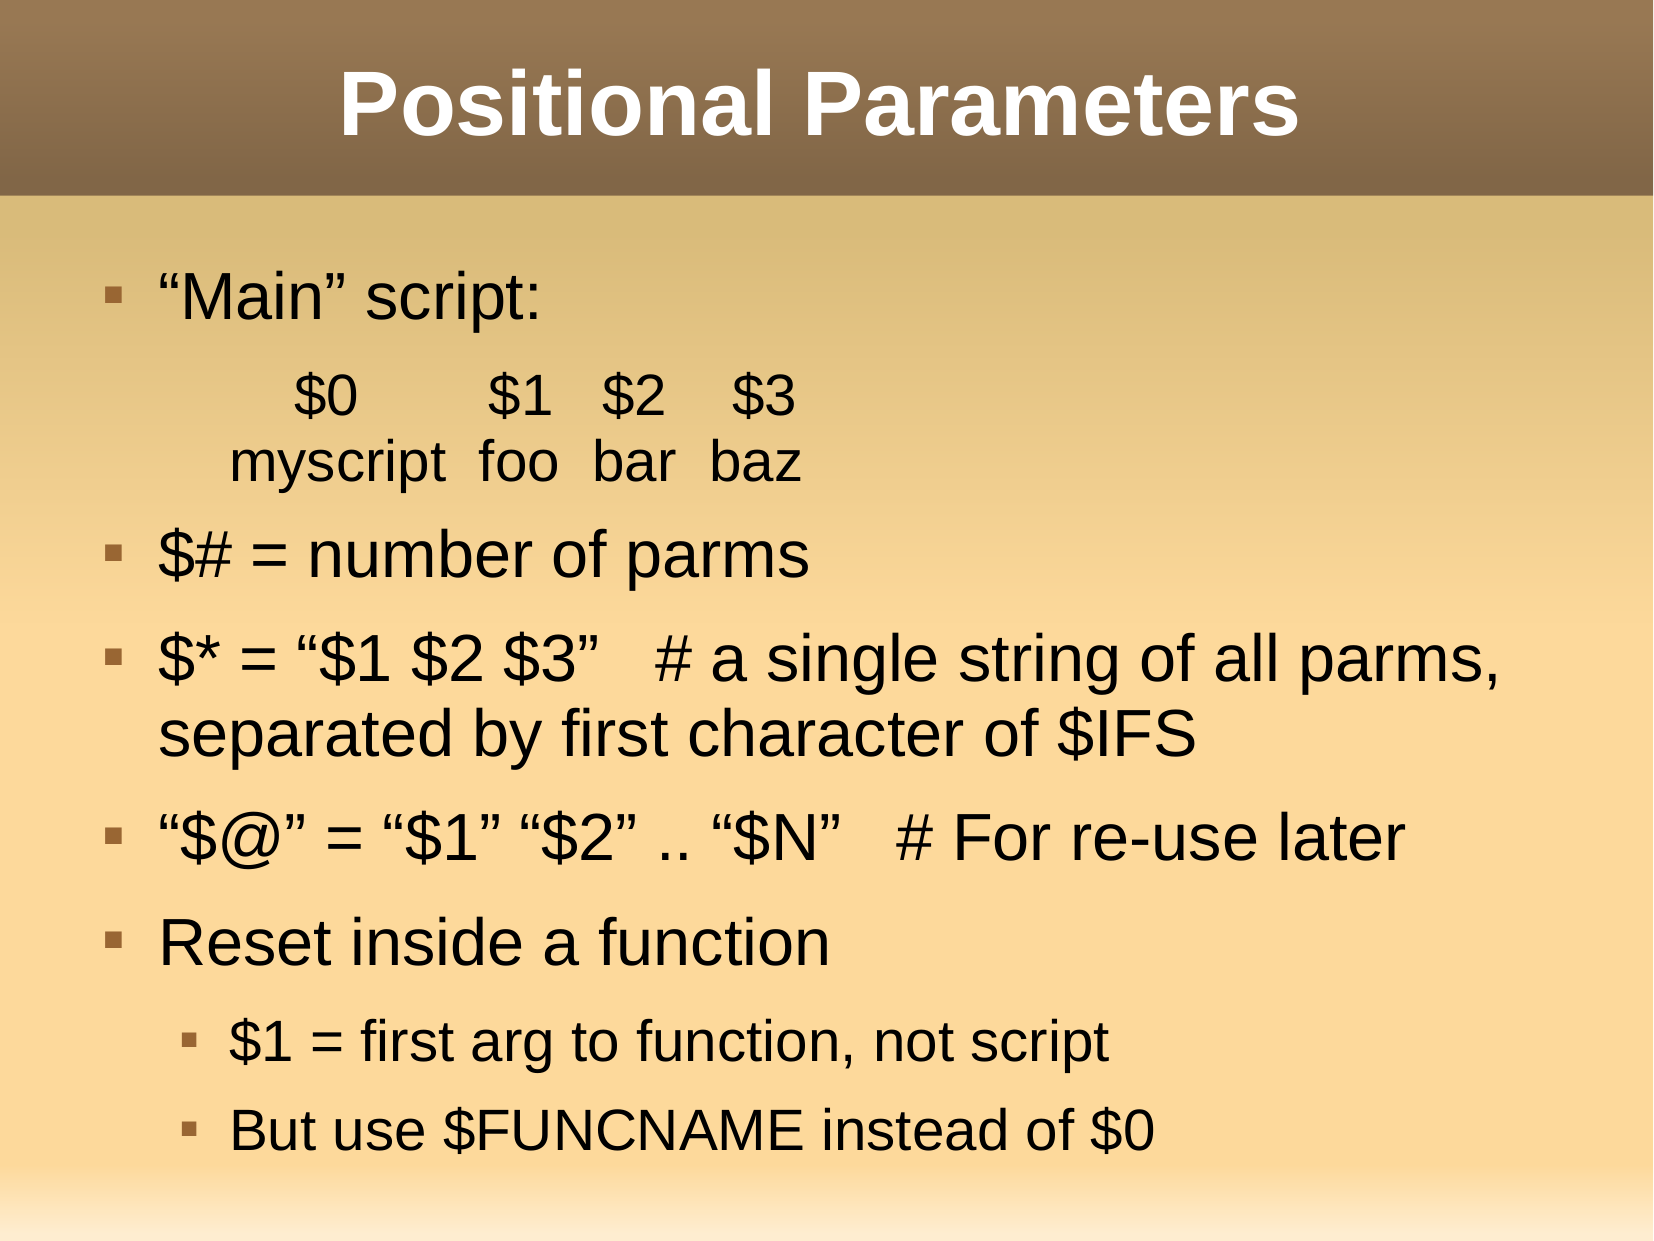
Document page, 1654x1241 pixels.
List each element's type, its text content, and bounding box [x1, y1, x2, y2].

list “Main” script: $0 $1 $2 $3 myscript foo bar baz $# = number of parms $* = “$1 $2 $3” # a single string of all parms, separated by first character of $IFS “$@” = “$1” “$2” .. “$N” # For re-use later Reset inside a function $1 = first arg to function, not script But use $FUNCNAME instead of $0 [87, 258, 1576, 1163]
picture [0, 0, 1654, 1241]
title Positional Parameters [76, 7, 1565, 200]
